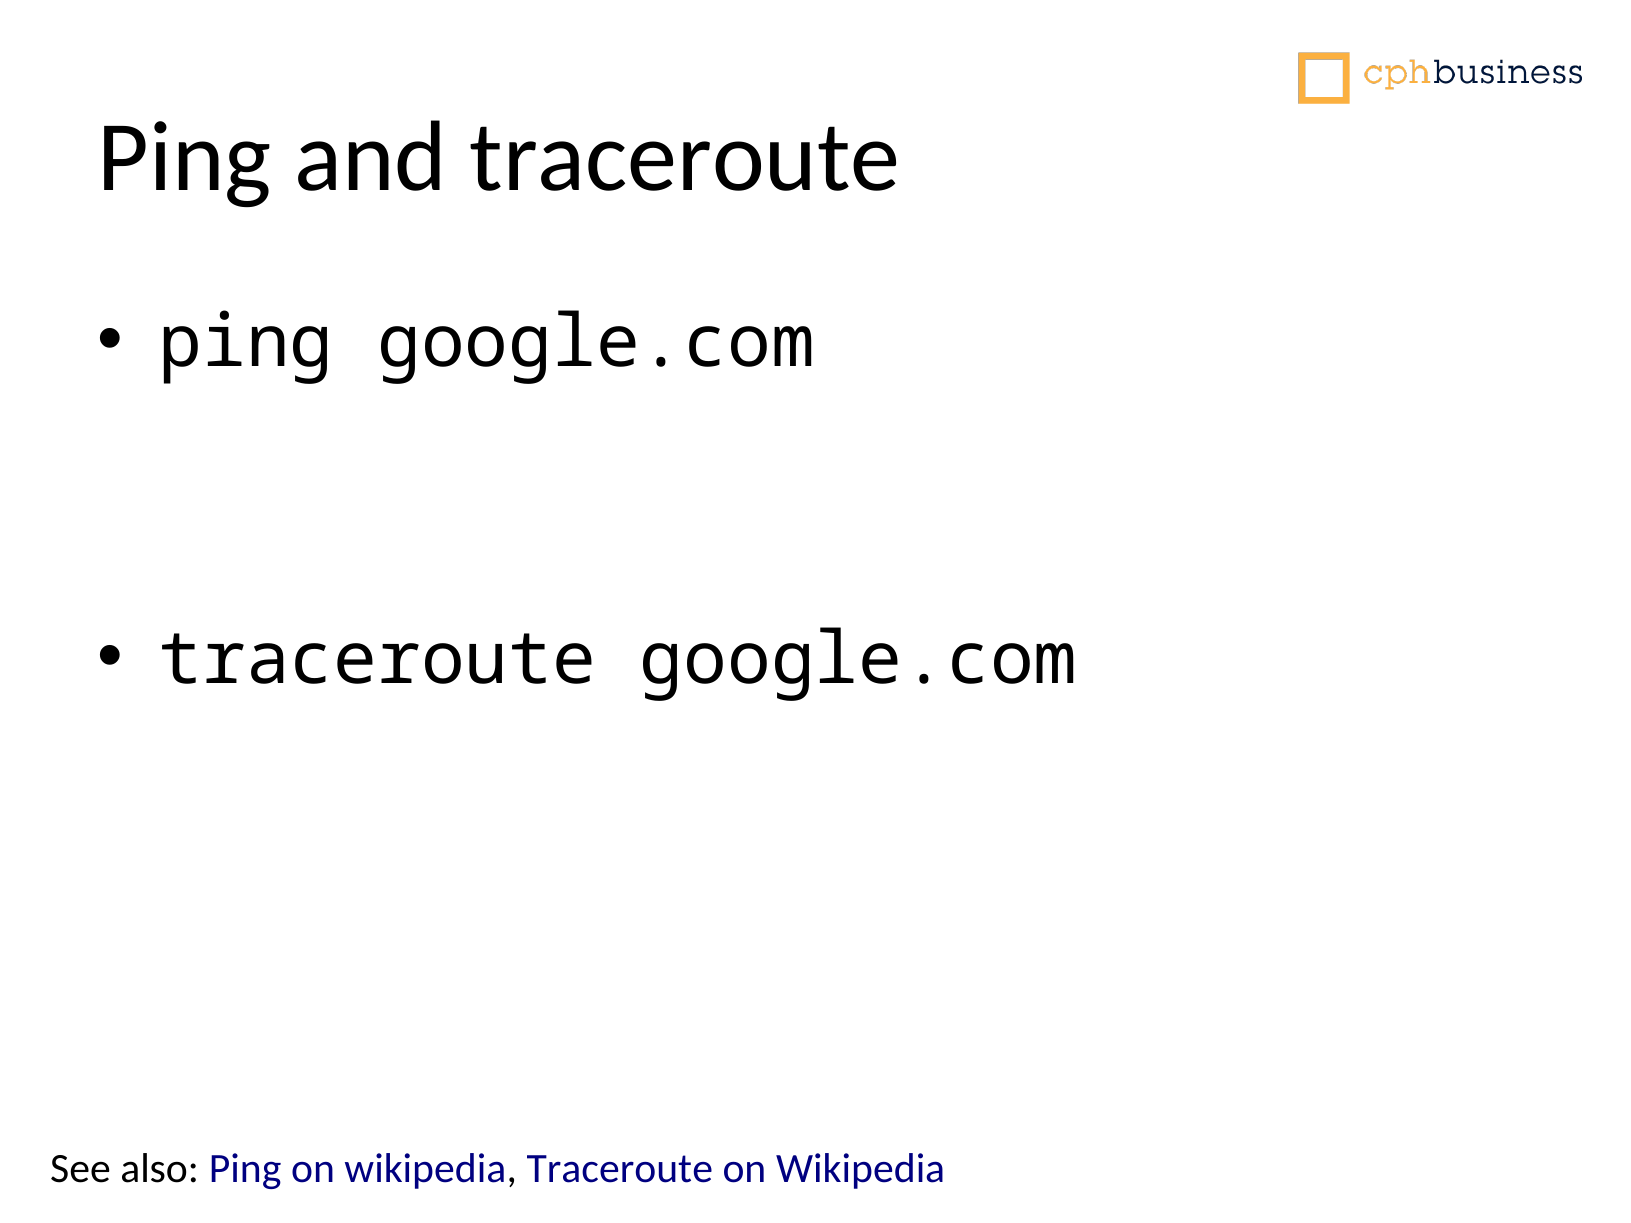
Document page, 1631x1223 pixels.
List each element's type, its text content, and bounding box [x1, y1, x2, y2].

list ping google.com traceroute google.com [81, 285, 1549, 1092]
picture [1247, 1, 1631, 155]
text_box See also: Ping on wikipedia, Traceroute on Wikipedia [35, 1133, 1536, 1199]
title Ping and traceroute [81, 48, 1549, 253]
